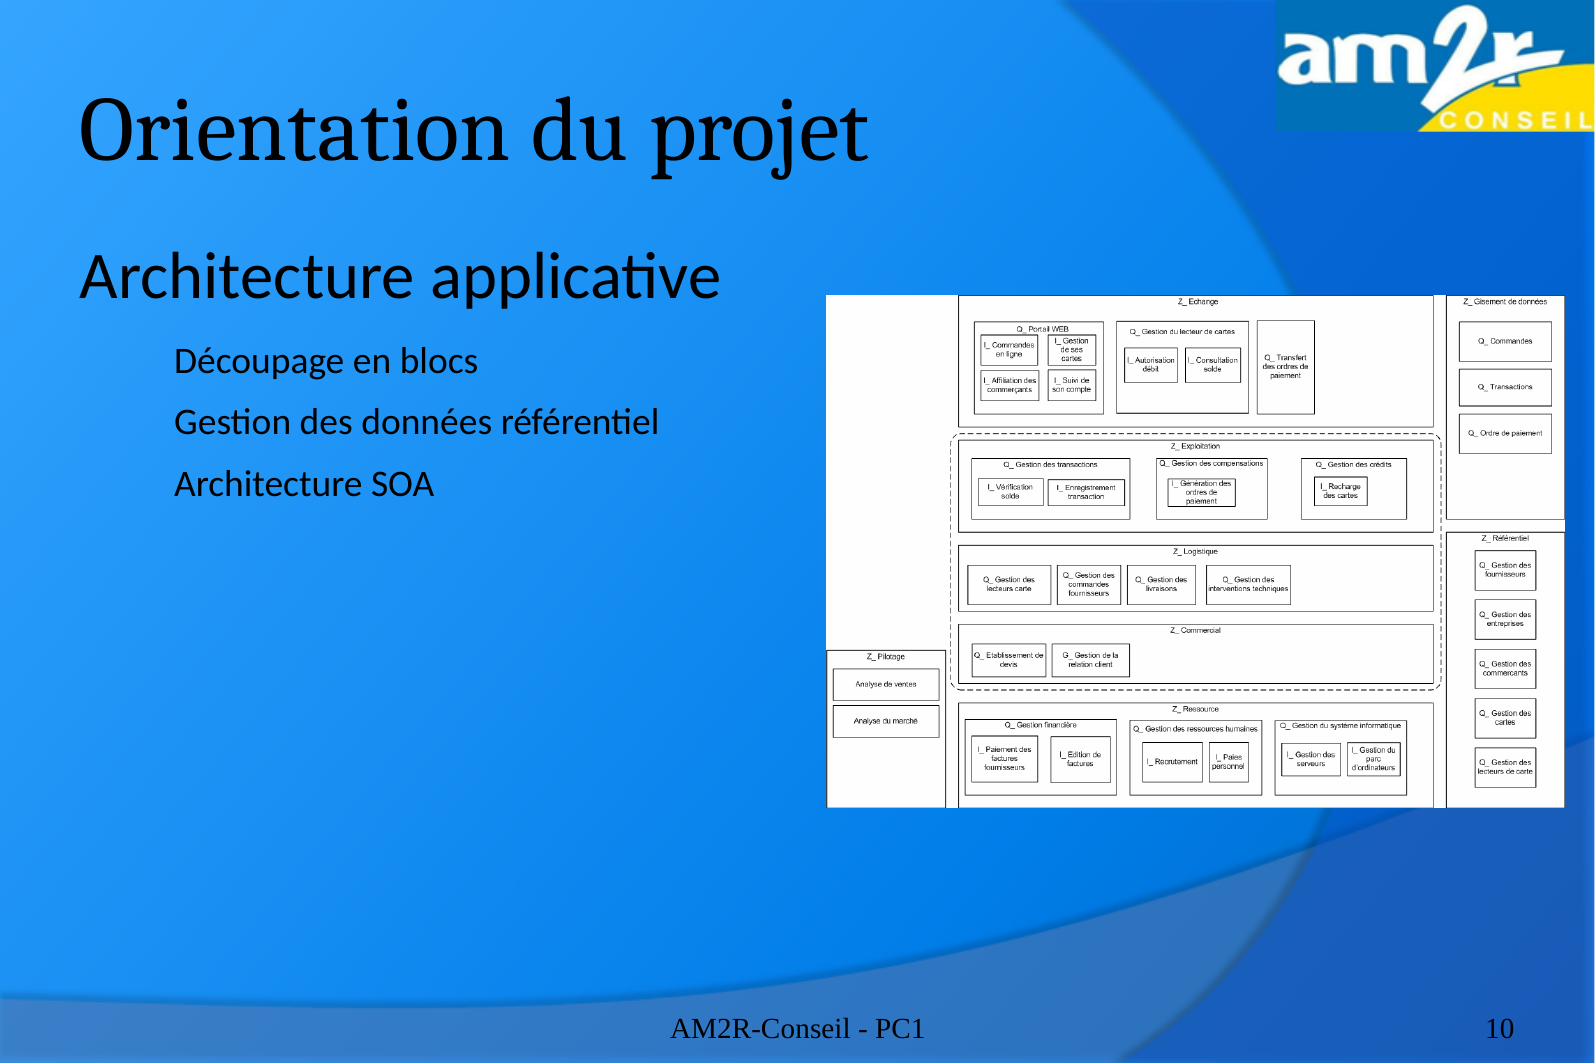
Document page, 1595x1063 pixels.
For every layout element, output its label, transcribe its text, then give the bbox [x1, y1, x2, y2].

title Orientation du projet [79, 42, 1253, 220]
picture [0, 0, 1595, 1063]
list Architecture applicative Découpage en blocs Gestion des données référentiel Architecture SOA [79, 248, 827, 951]
